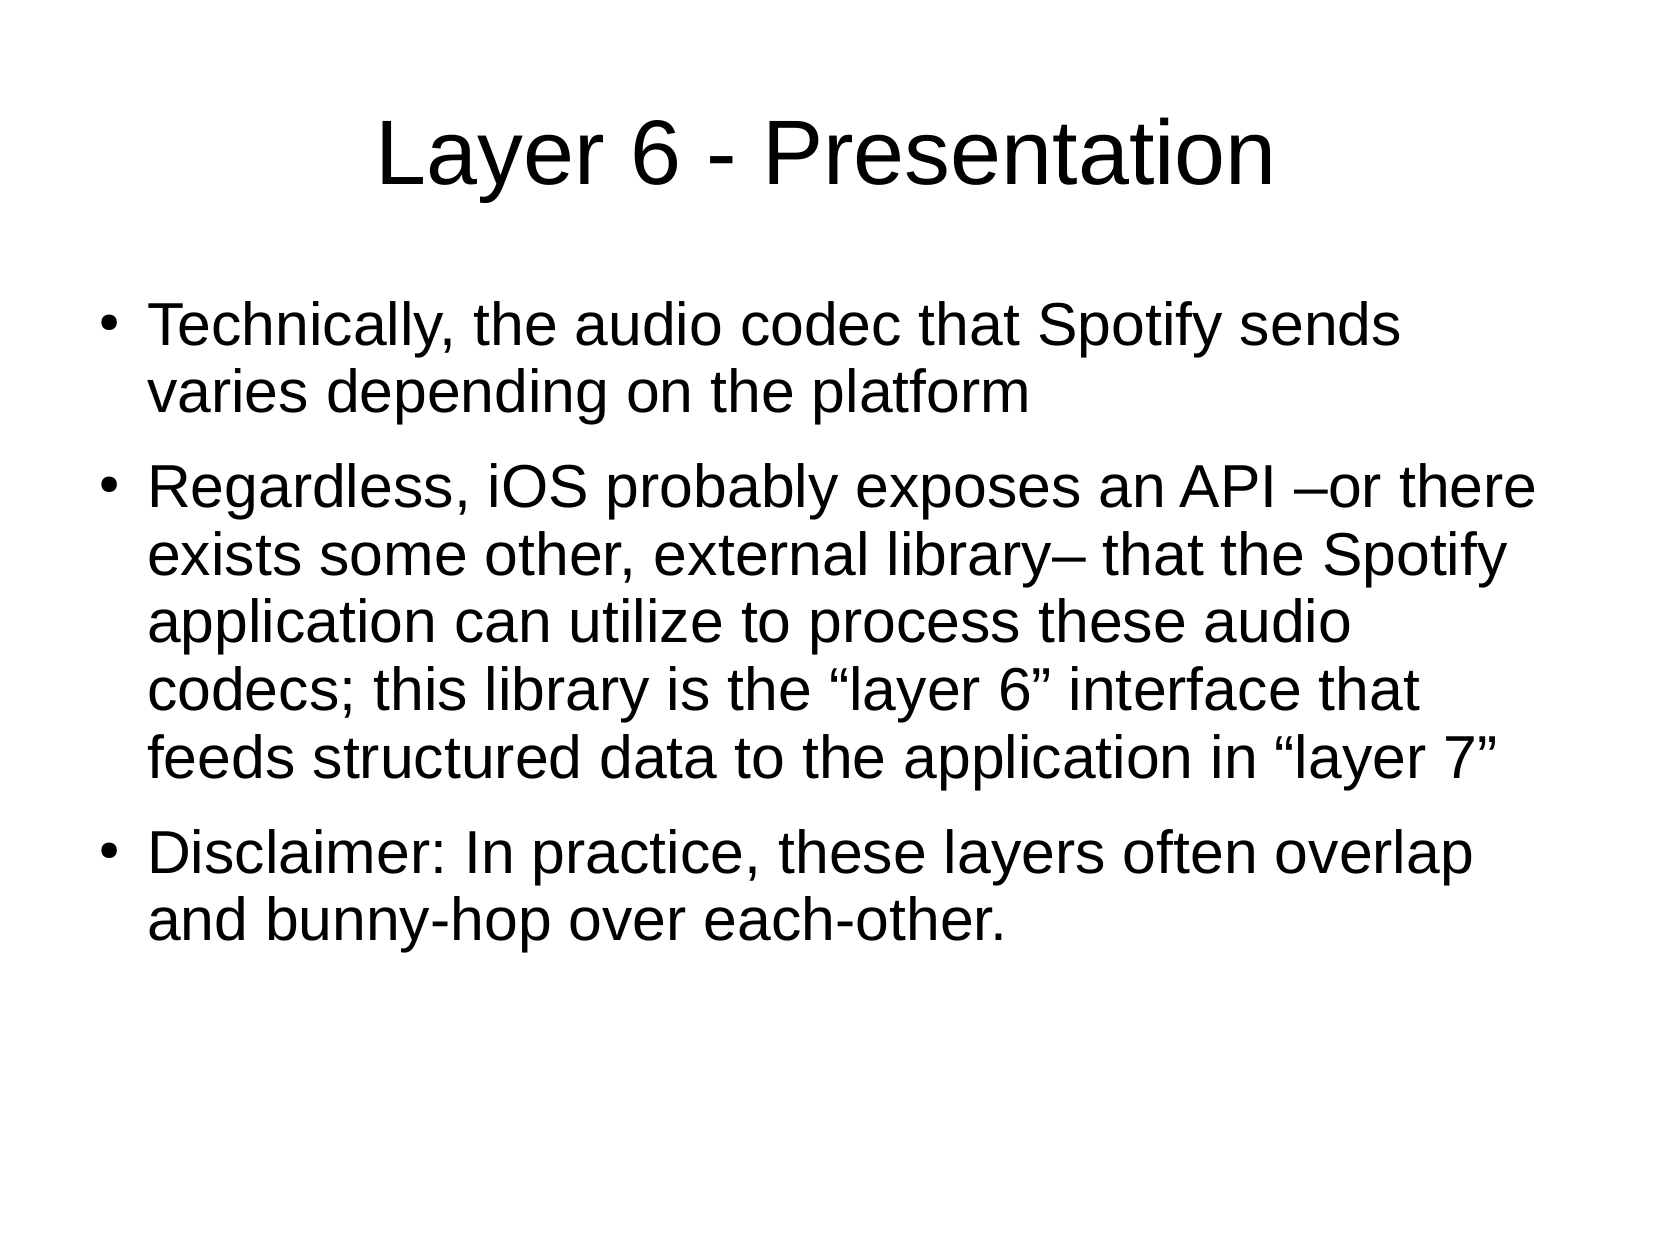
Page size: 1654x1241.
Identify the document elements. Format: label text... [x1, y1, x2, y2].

list Technically, the audio codec that Spotify sends varies depending on the platform Regardless, iOS probably exposes an API –or there exists some other, external library– that the Spotify application can utilize to process these audio codecs; this library is the “layer 6” interface that feeds structured data to the application in “layer 7” Disclaimer: In practice, these layers often overlap and bunny-hop over each-other. [82, 290, 1571, 1010]
title Layer 6 - Presentation [82, 49, 1571, 257]
